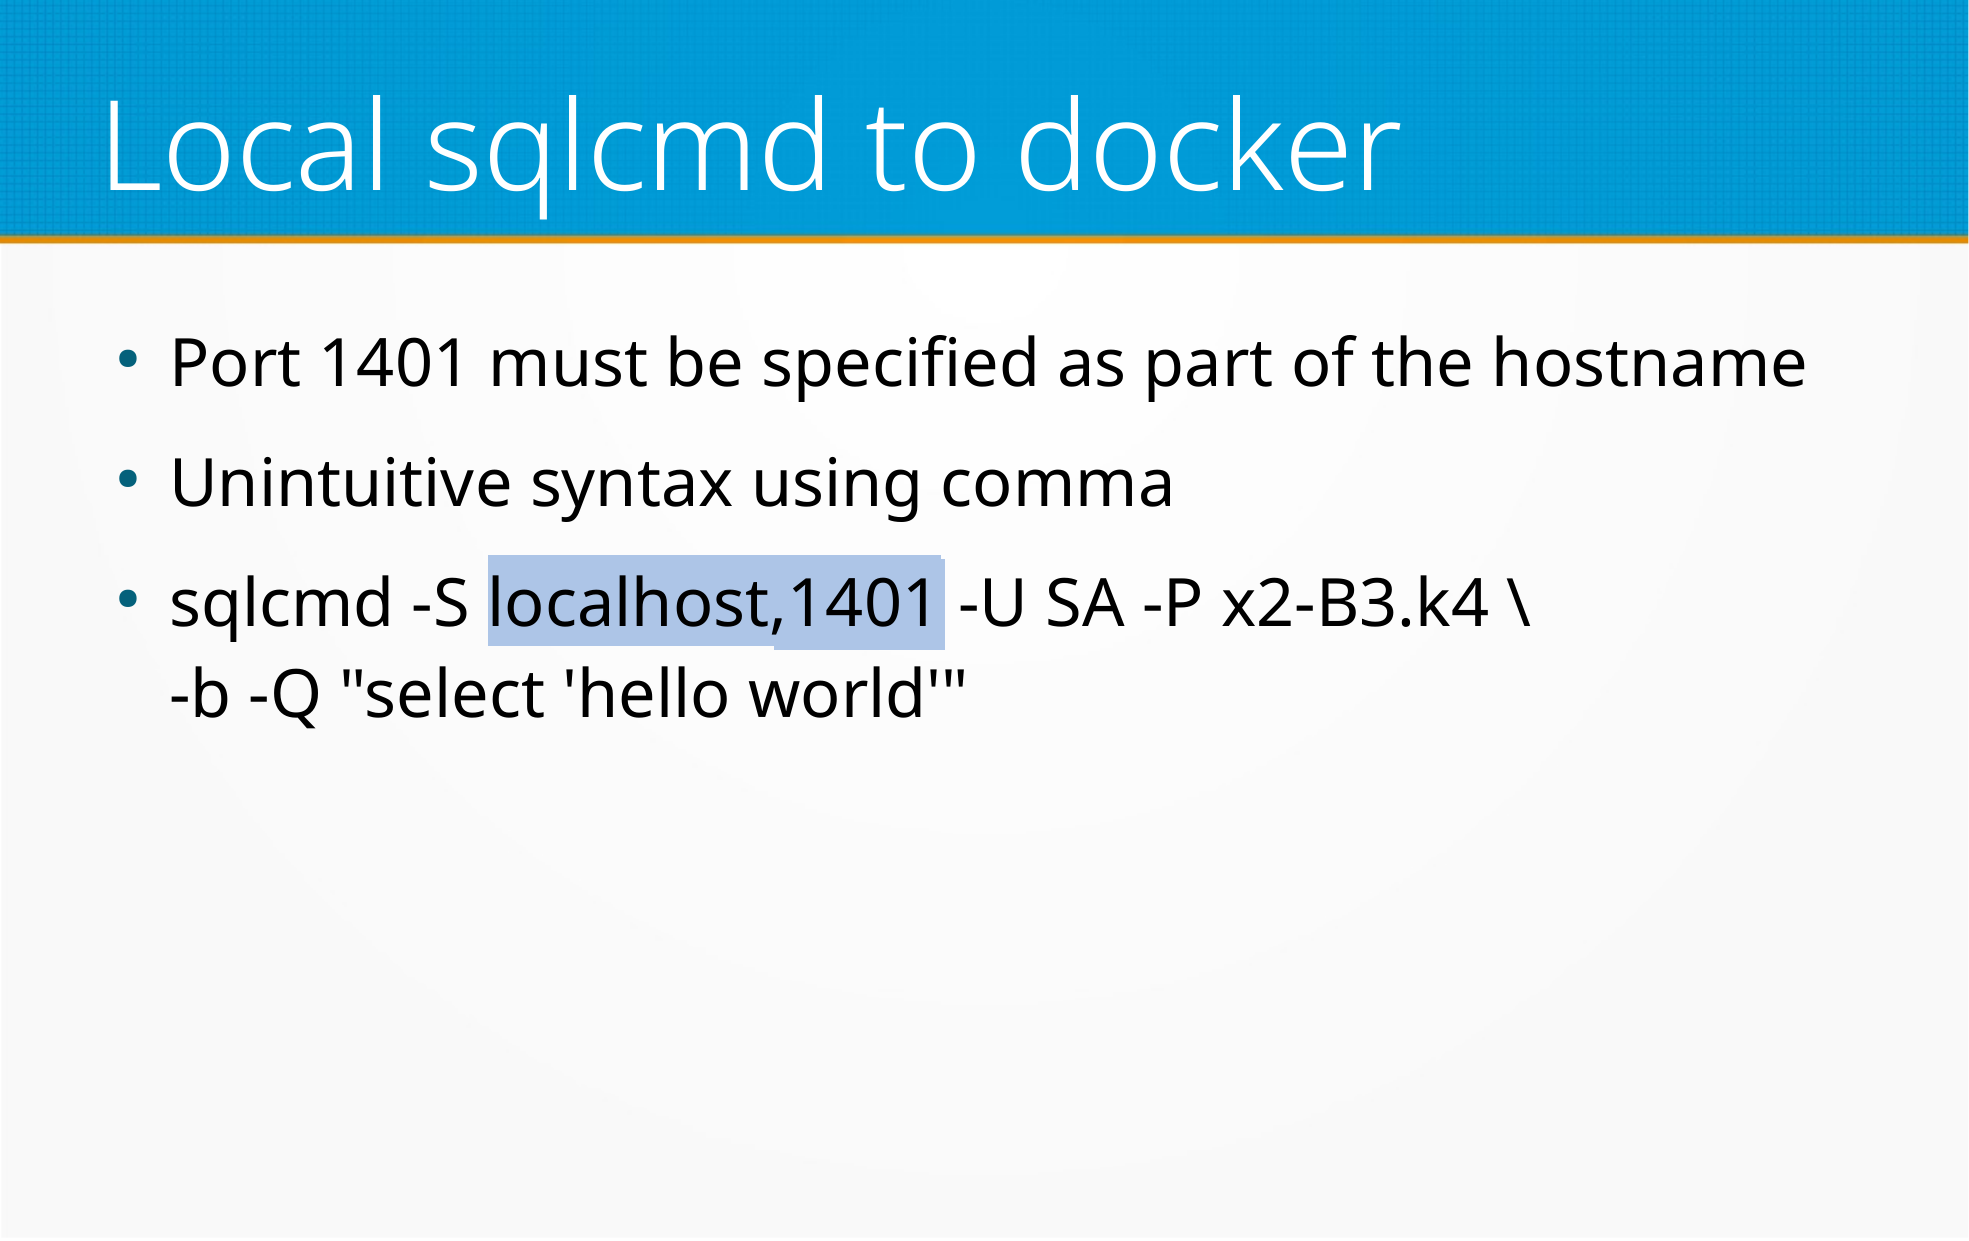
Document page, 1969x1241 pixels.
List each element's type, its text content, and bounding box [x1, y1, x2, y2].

picture [0, 233, 1969, 1241]
title Local sqlcmd to docker [98, 19, 1870, 227]
list Port 1401 must be specified as part of the hostname Unintuitive syntax using comma sqlcmd -S localhost,1401 -U SA -P x2-B3.k4 \ -b -Q "select 'hello world'" [98, 315, 1861, 1081]
